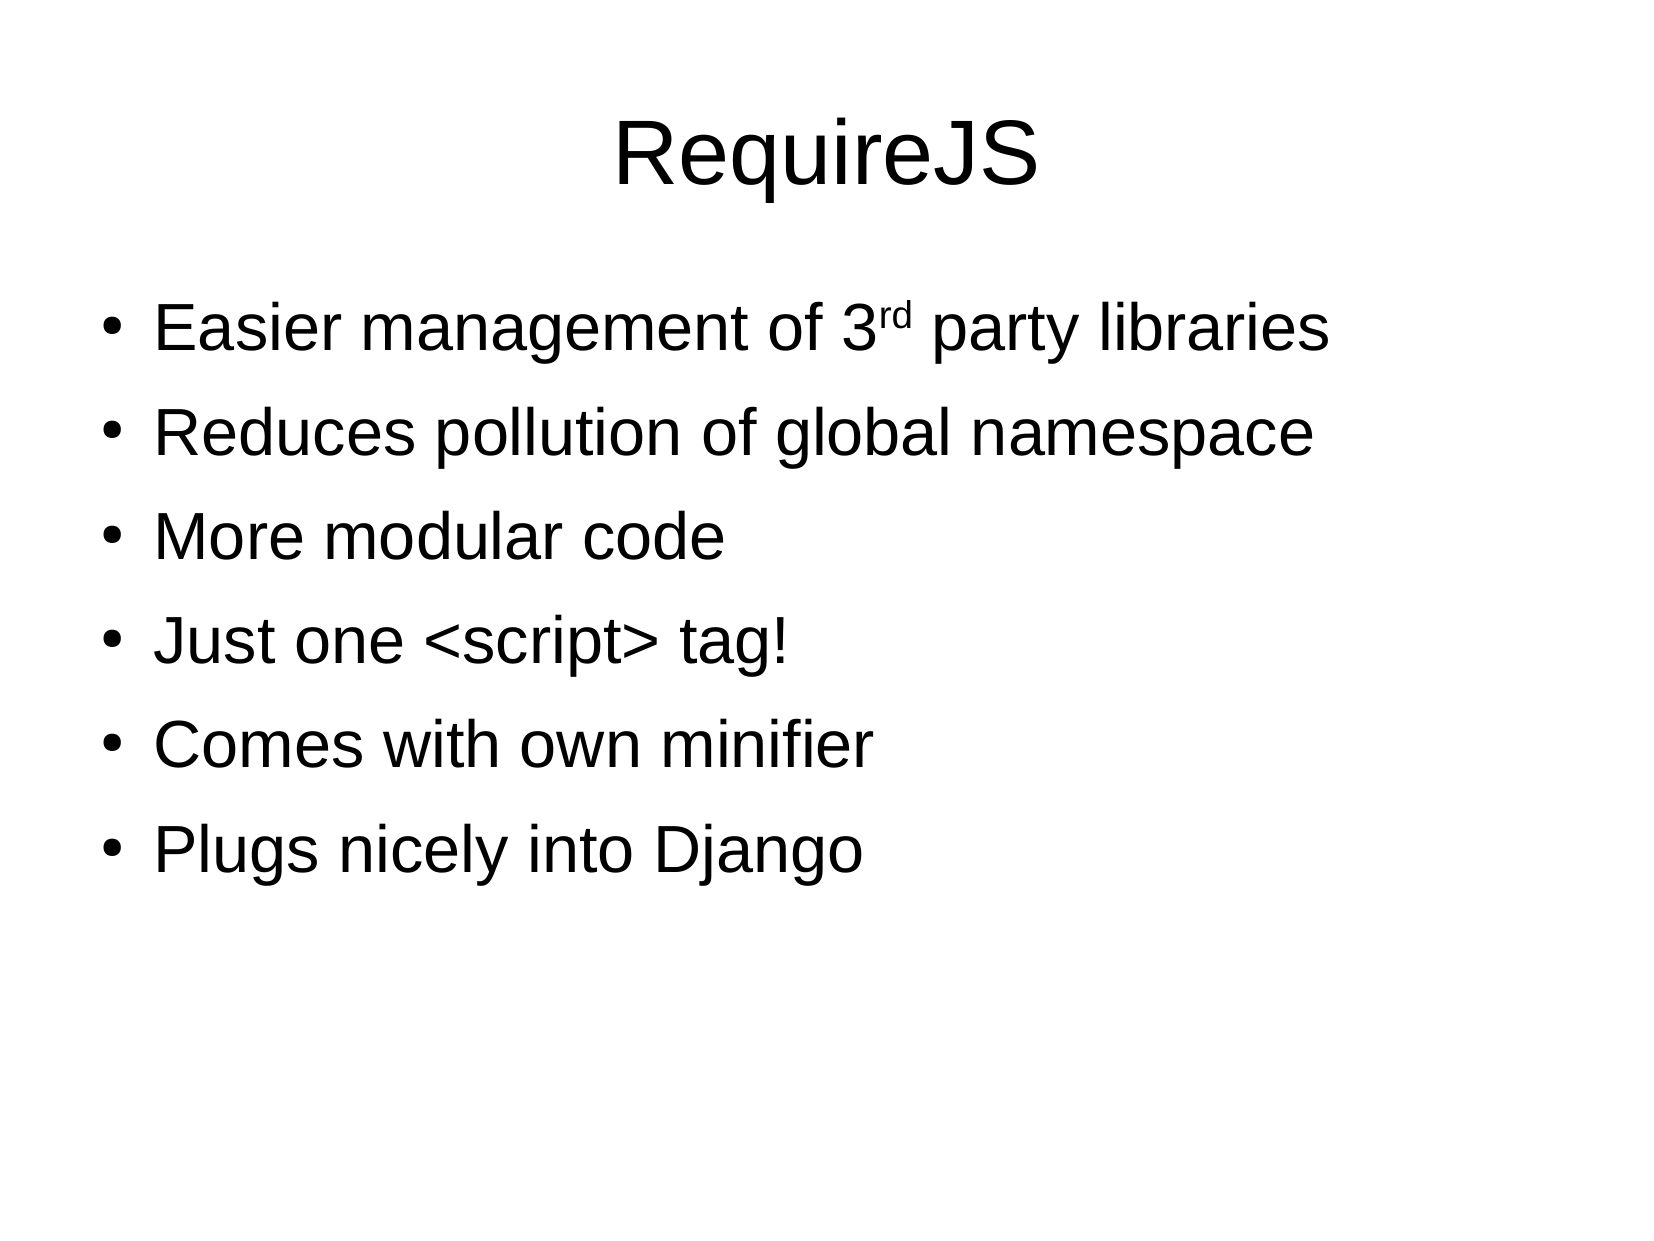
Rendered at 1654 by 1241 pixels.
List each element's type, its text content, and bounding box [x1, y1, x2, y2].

title RequireJS [82, 49, 1571, 257]
list Easier management of 3rd party libraries Reduces pollution of global namespace More modular code Just one <script> tag! Comes with own minifier Plugs nicely into Django [82, 290, 1571, 1010]
